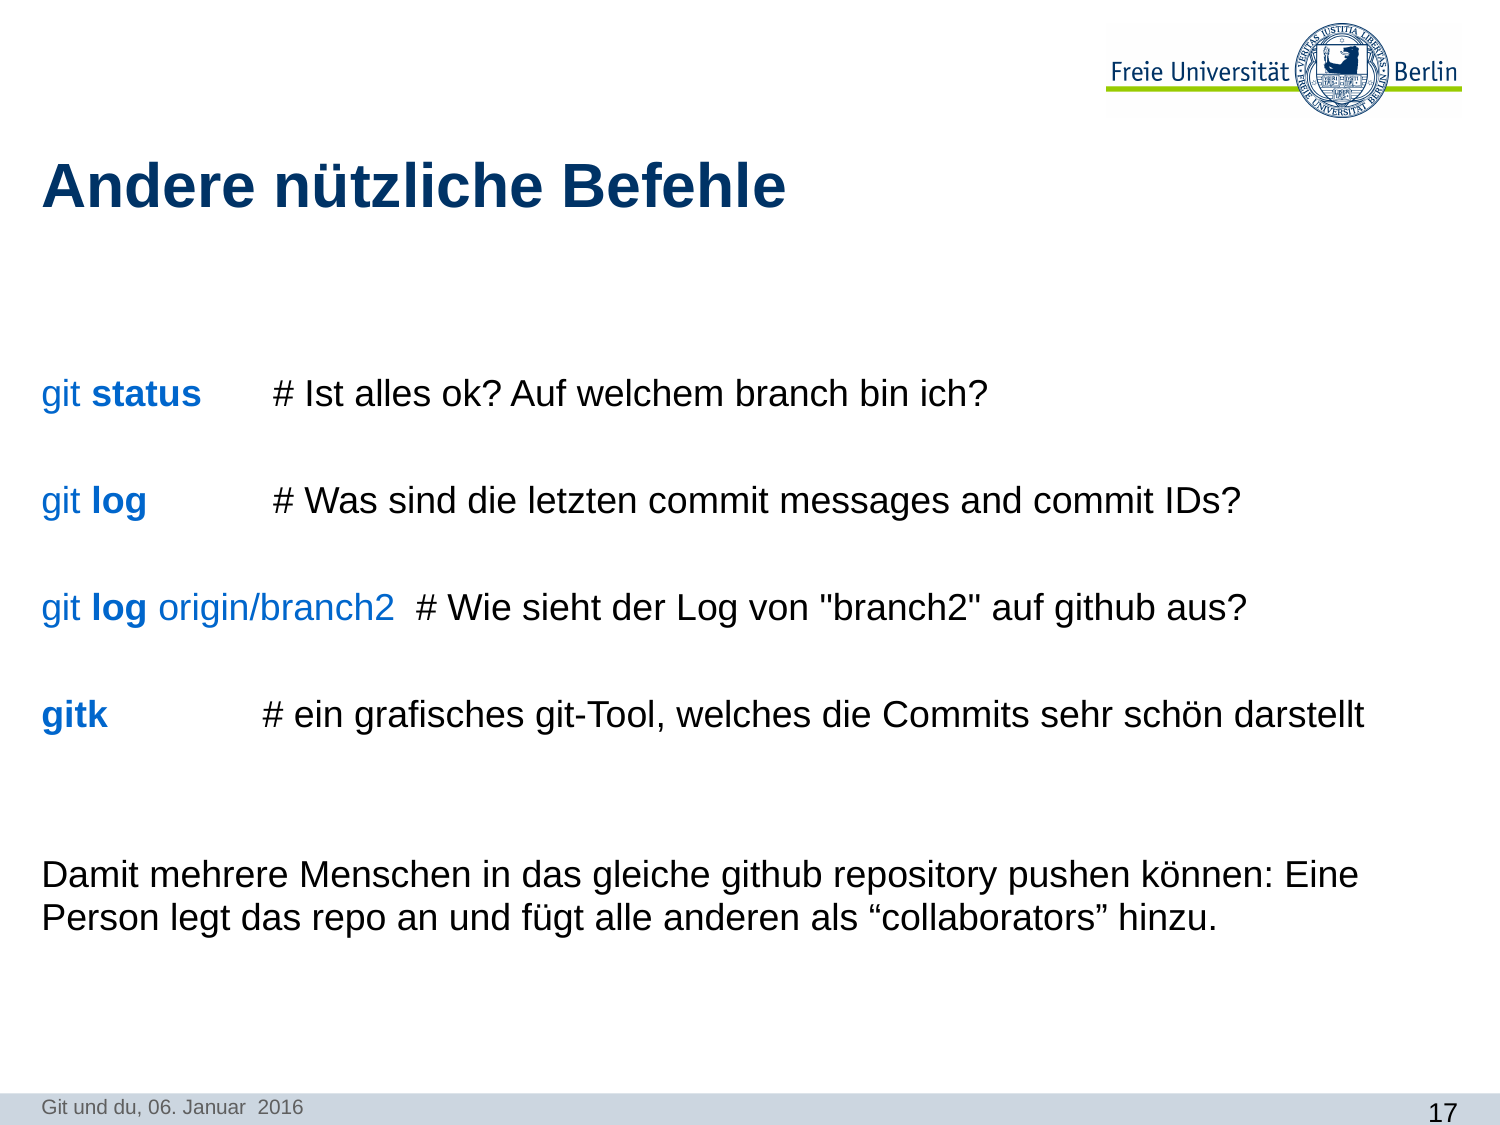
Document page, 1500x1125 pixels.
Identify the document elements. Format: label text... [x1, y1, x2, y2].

picture [1106, 23, 1462, 118]
title Andere nützliche Befehle [41, 150, 1460, 221]
list git status # Ist alles ok? Auf welchem branch bin ich? git log # Was sind die letzten commit messages and commit IDs? git log origin/branch2 # Wie sieht der Log von "branch2" auf github aus? gitk # ein grafisches git-Tool, welches die Commits sehr schön darstellt Damit mehrere Menschen in das gleiche github repository pushen können: Eine Person legt das repo an und fügt alle anderen als “collaborators” hinzu. [41, 265, 1460, 1064]
